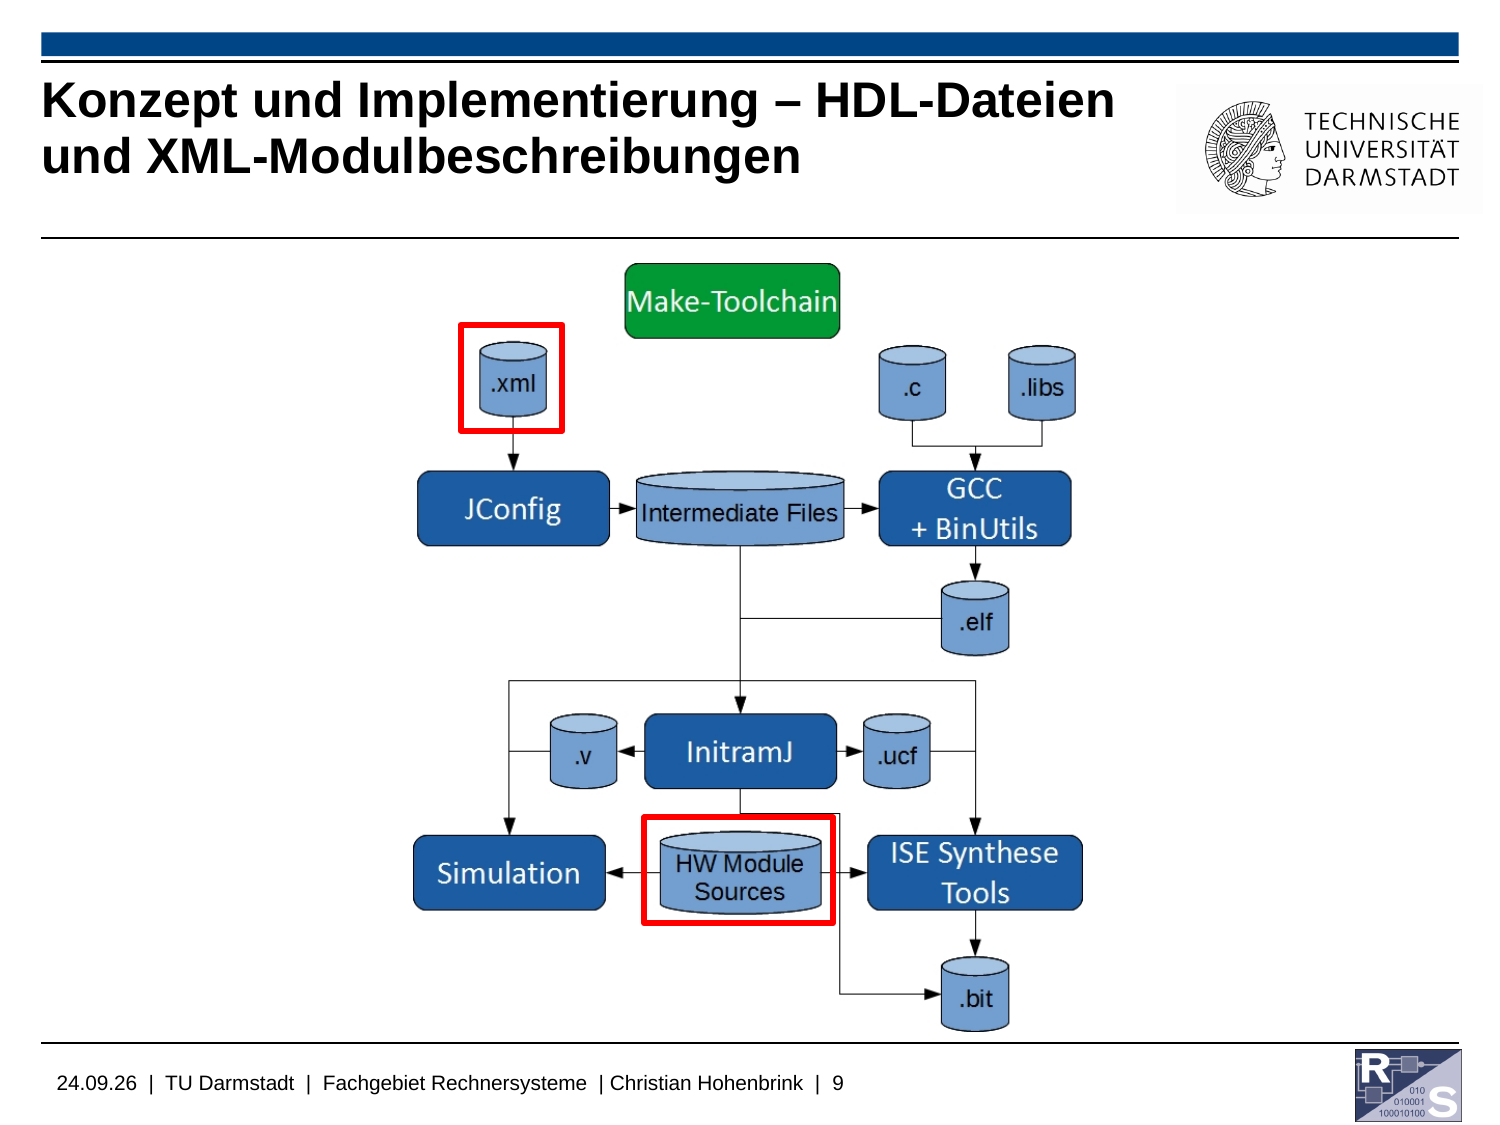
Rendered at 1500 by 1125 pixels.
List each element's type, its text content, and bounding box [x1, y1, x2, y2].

picture [413, 263, 1083, 1032]
picture [1355, 1049, 1462, 1122]
title Konzept und Implementierung – HDL-Dateien und XML-Modulbeschreibungen [41, 52, 1131, 204]
